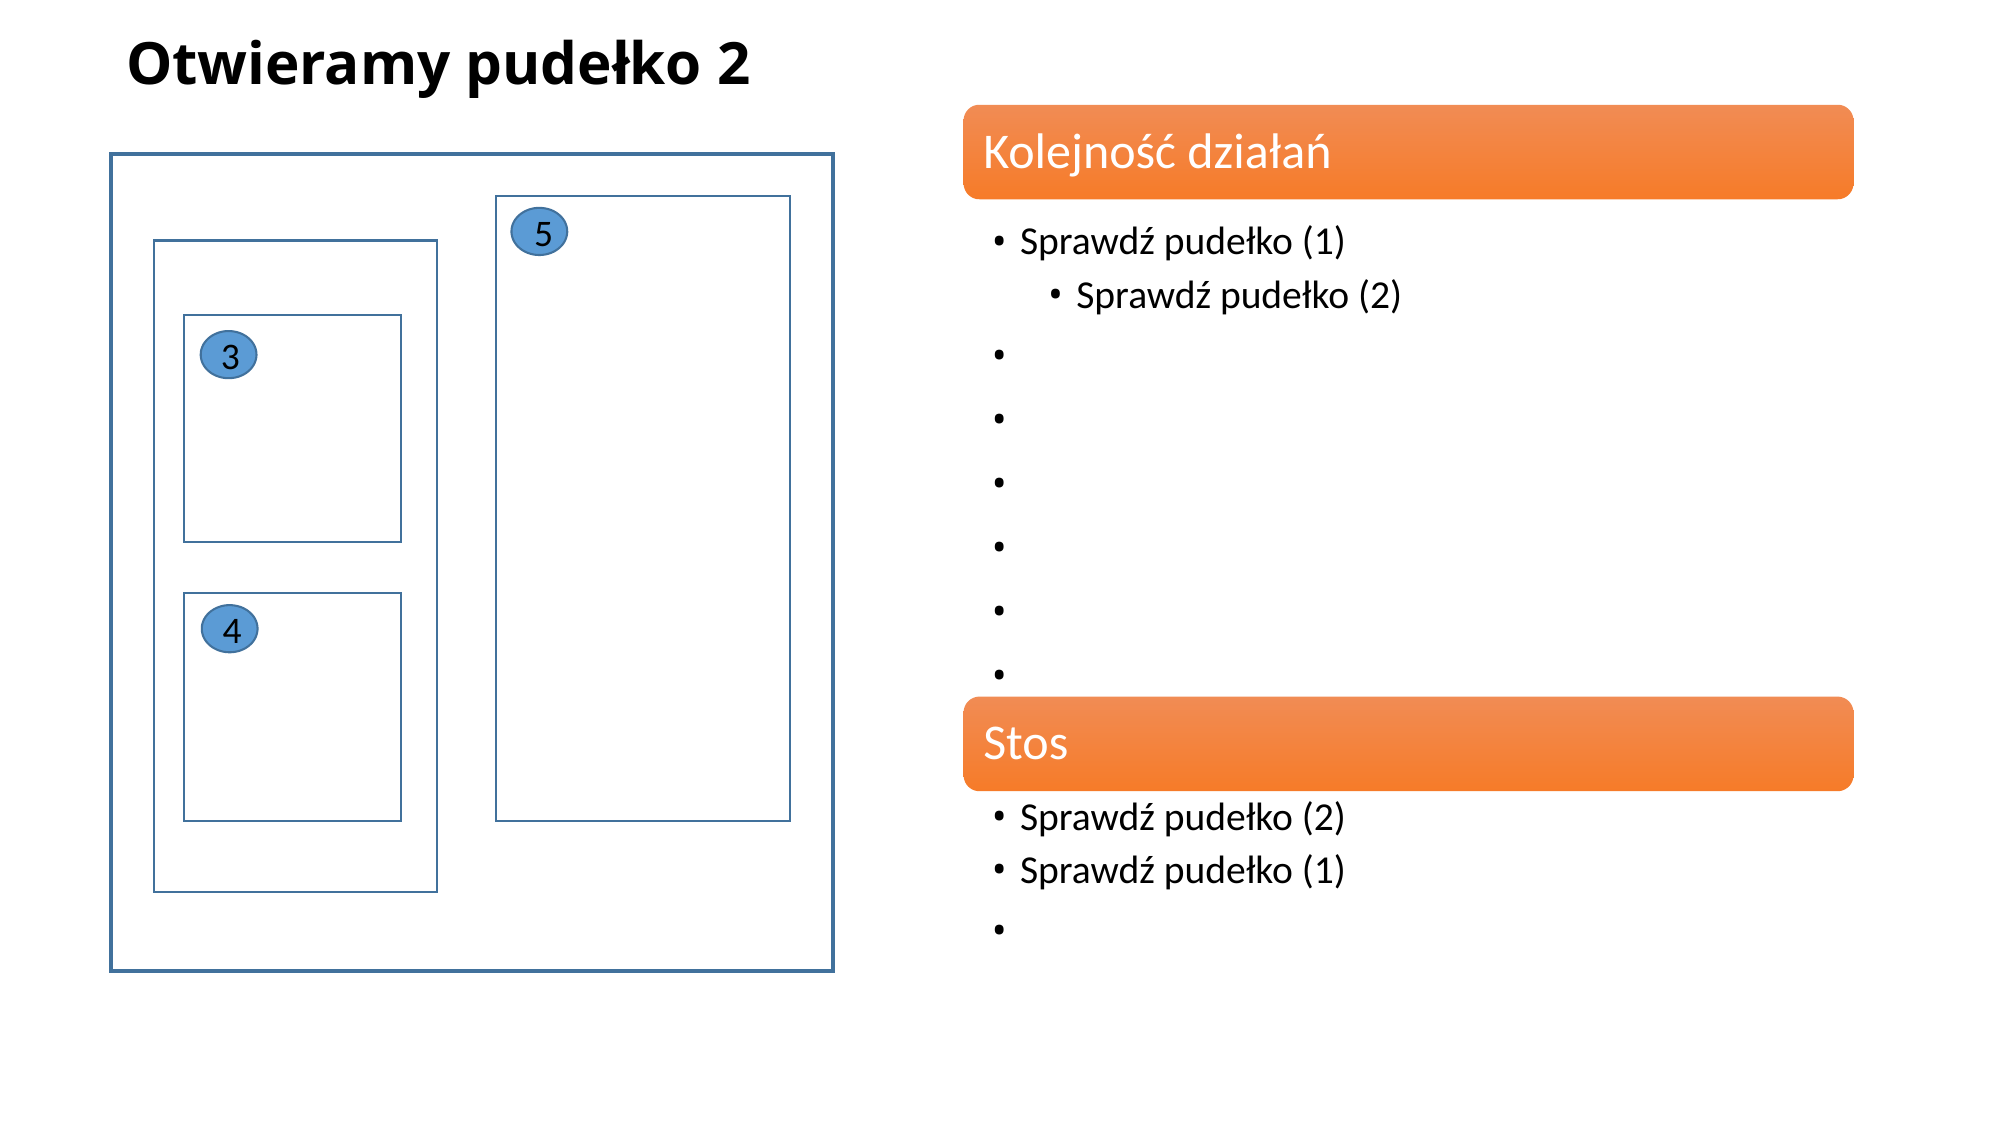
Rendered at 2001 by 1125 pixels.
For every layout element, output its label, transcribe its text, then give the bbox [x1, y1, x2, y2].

text_box [201, 615, 207, 643]
text_box [240, 333, 257, 377]
text_box 4 [207, 598, 242, 659]
text_box Sprawdź pudełko (1) Sprawdź pudełko (2) [963, 215, 1854, 697]
text_box Sprawdź pudełko (2) Sprawdź pudełko (1) [963, 791, 1854, 955]
text_box 5 [519, 201, 553, 262]
text_box [200, 342, 205, 368]
text_box [511, 215, 519, 248]
text_box [553, 210, 568, 252]
text_box Otwieramy pudełko 2 [110, 19, 2000, 106]
text_box Stos [963, 696, 1854, 791]
text_box 3 [205, 324, 240, 385]
text_box Kolejność działań [963, 106, 1854, 200]
text_box [242, 607, 258, 650]
